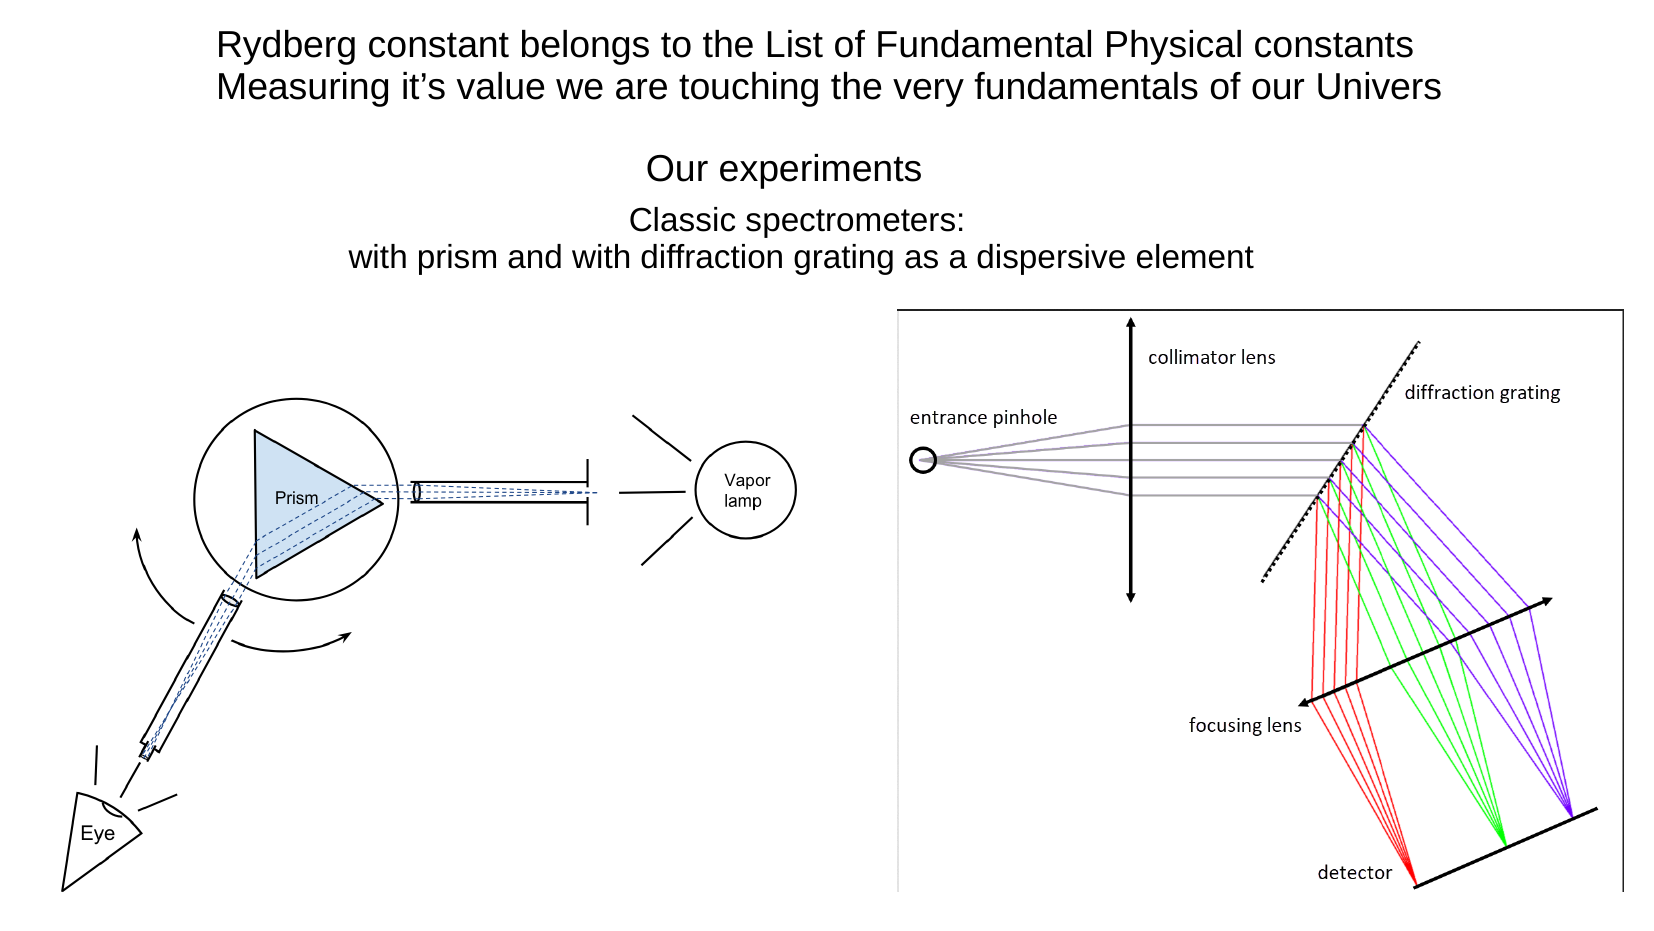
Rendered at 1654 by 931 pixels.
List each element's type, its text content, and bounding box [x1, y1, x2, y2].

text_box Rydberg constant belongs to the List of Fundamental Physical constants Measuring it’s value we are touching the very fundamentals of our Univers [201, 15, 1461, 115]
picture [57, 394, 798, 894]
text_box Classic spectrometers: with prism and with diffraction grating as a dispersive element [328, 163, 1276, 313]
picture [897, 309, 1624, 892]
text_box Our experiments [631, 139, 938, 197]
